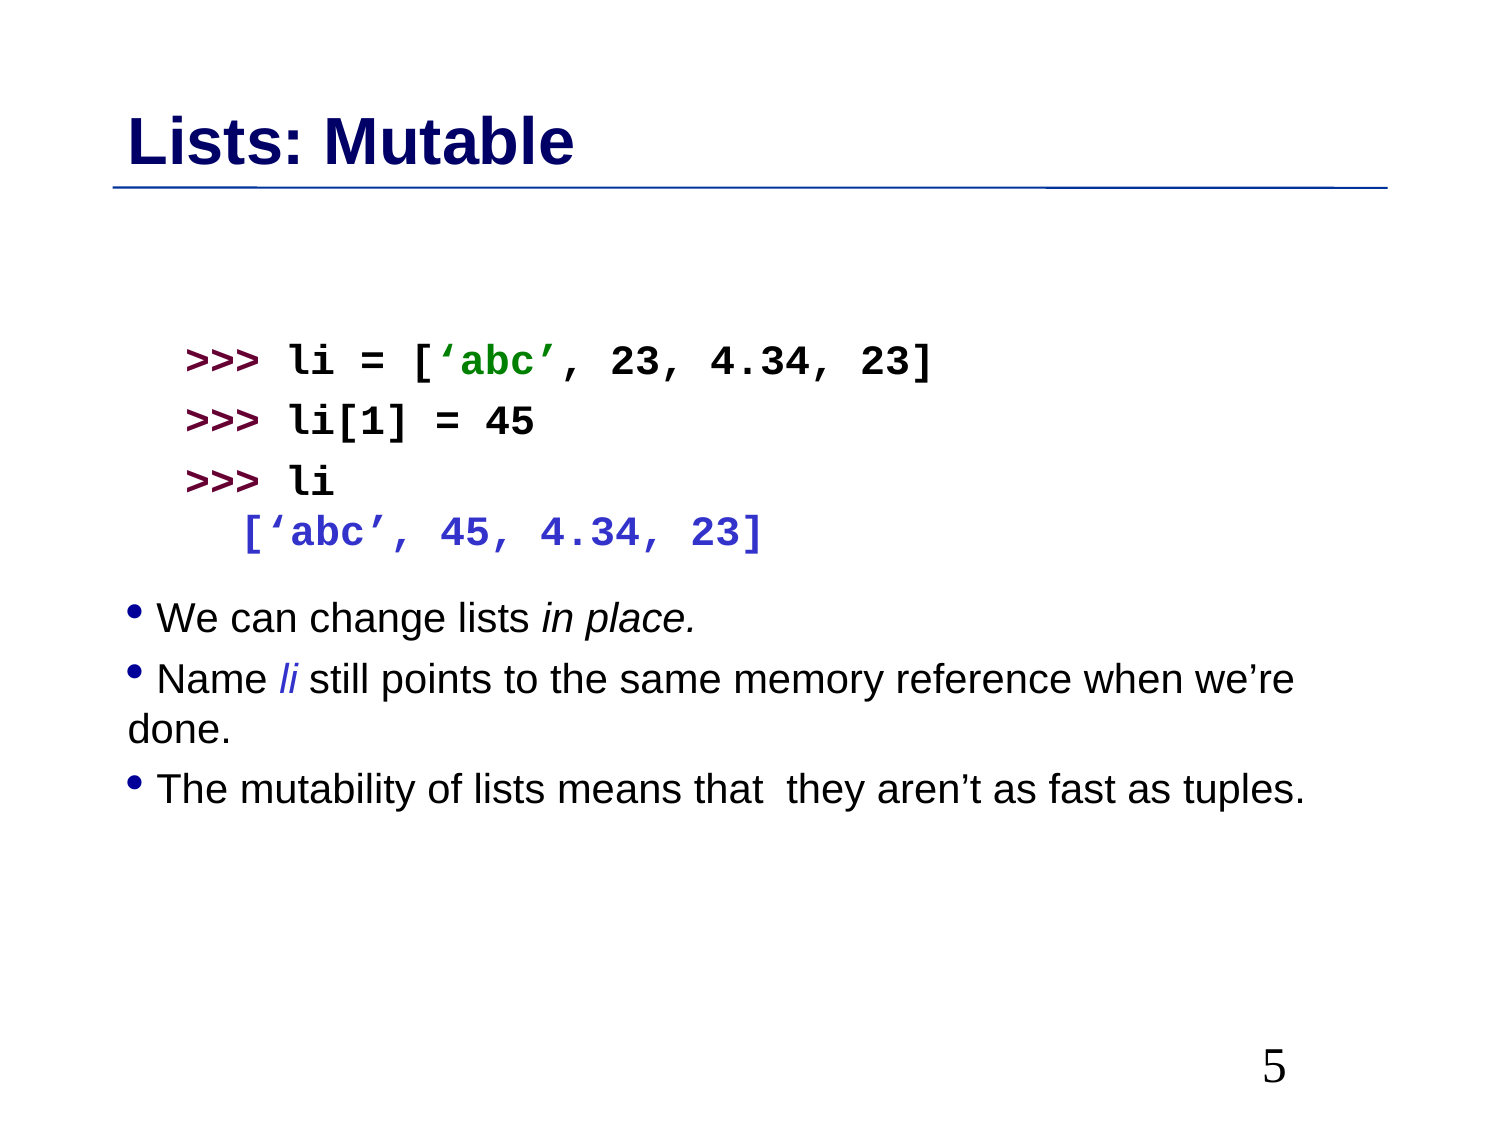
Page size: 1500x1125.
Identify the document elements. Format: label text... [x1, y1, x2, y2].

text_box <number> [1074, 994, 1387, 1125]
list >>> li = [‘abc’, 23, 4.34, 23] >>> li[1] = 45 >>> li [‘abc’, 45, 4.34, 23] We can change lists in place. Name li still points to the same memory reference when we’re done. The mutability of lists means that they aren’t as fast as tuples. [112, 324, 1413, 880]
title Lists: Mutable [112, 89, 1388, 185]
